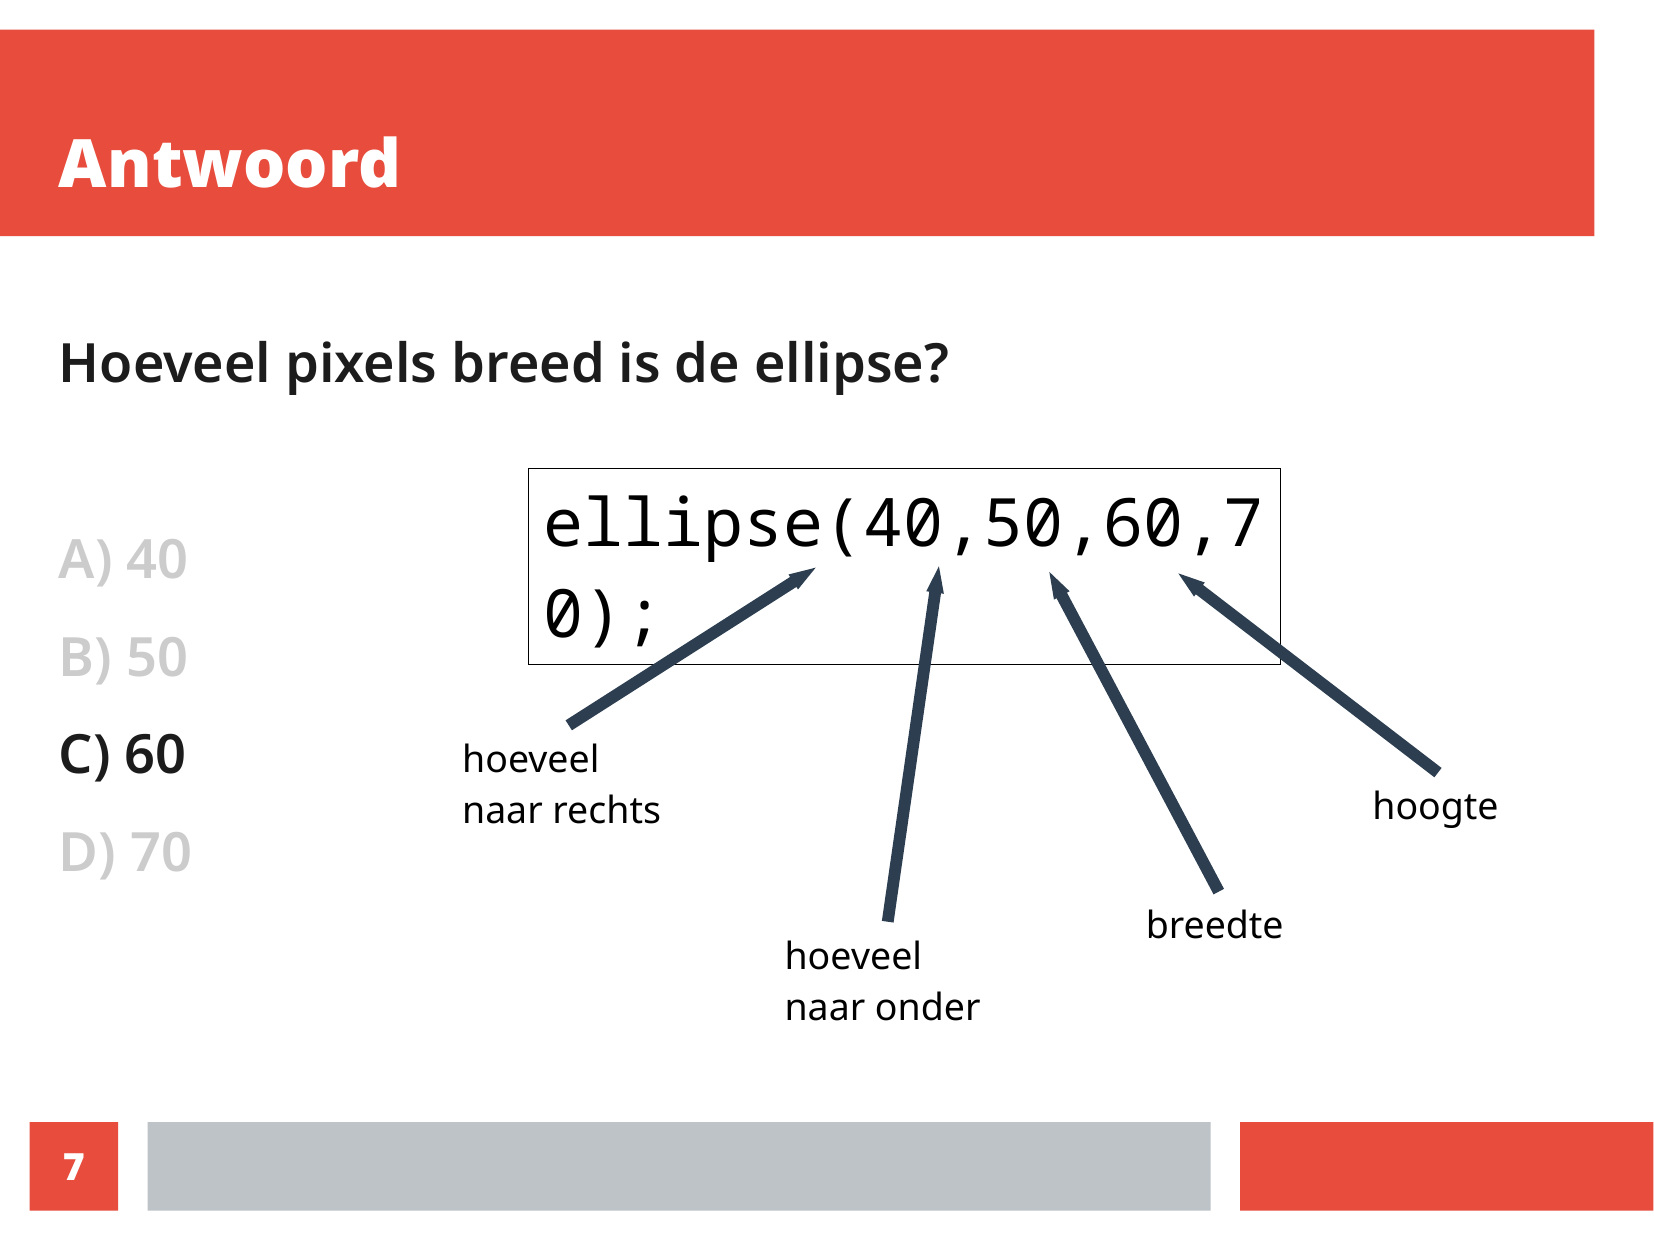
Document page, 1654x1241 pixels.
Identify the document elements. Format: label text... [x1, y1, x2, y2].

text_box hoeveel naar onder [769, 921, 1006, 1024]
text_box breedte [1131, 891, 1307, 950]
text_box hoeveel naar rechts [447, 725, 691, 828]
title Antwoord [59, 59, 1595, 207]
list Hoeveel pixels breed is de ellipse? A) 40 B) 50 C) 60 D) 70 [59, 324, 1617, 1093]
text_box hoogte [1357, 772, 1519, 831]
text_box ellipse(40,50,60,70); [528, 468, 1281, 550]
